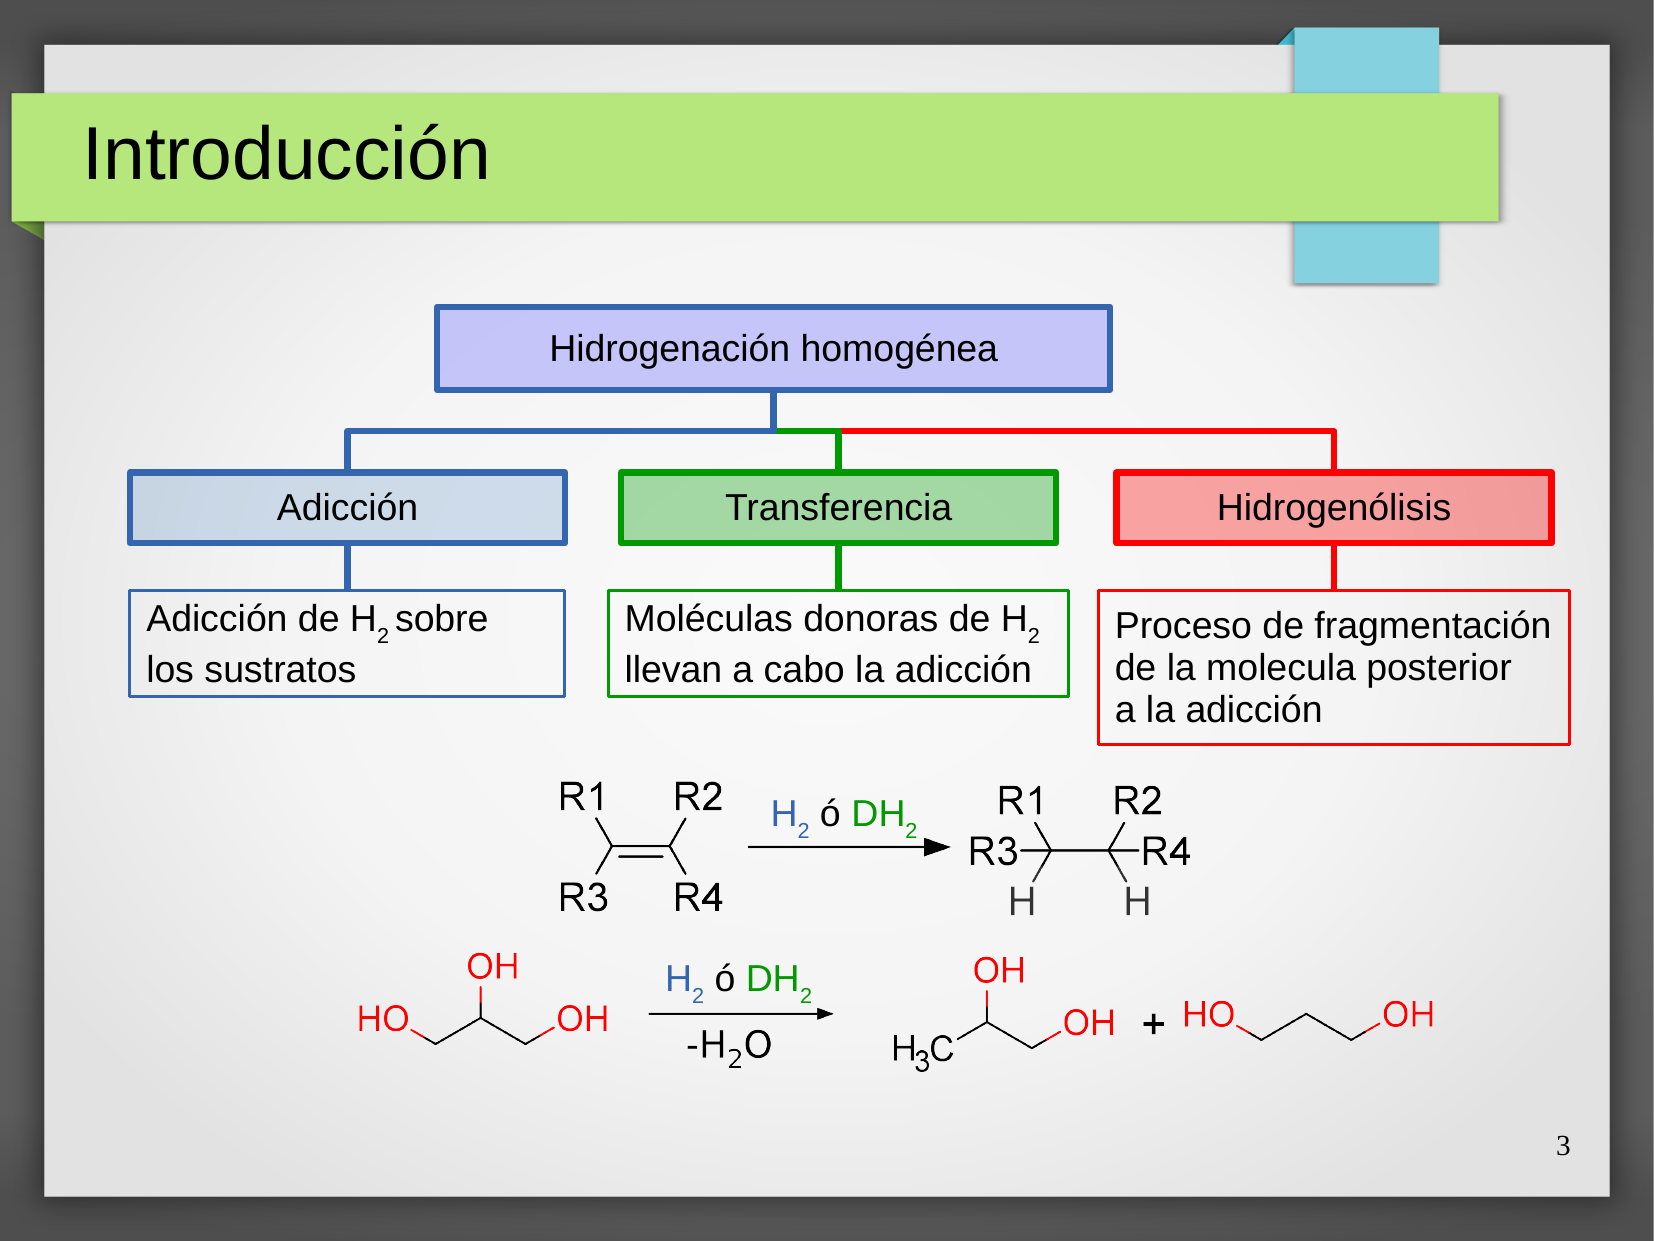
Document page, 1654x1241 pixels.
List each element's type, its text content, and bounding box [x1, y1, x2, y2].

title Introducción [82, 94, 1264, 213]
text_box Adicción [129, 472, 565, 544]
picture [0, 0, 1654, 1241]
text_box Proceso de fragmentación de la molecula posterior a la adicción [1098, 590, 1570, 745]
text_box Hidrogenólisis [1116, 472, 1552, 544]
text_box Transferencia [621, 472, 1057, 544]
text_box Hidrogenación homogénea [437, 307, 1111, 390]
text_box Adicción de H2 sobre los sustratos [129, 590, 565, 697]
text_box H2 ó DH2 [650, 949, 827, 1016]
text_box Moléculas donoras de H2 llevan a cabo la adicción [608, 590, 1069, 697]
